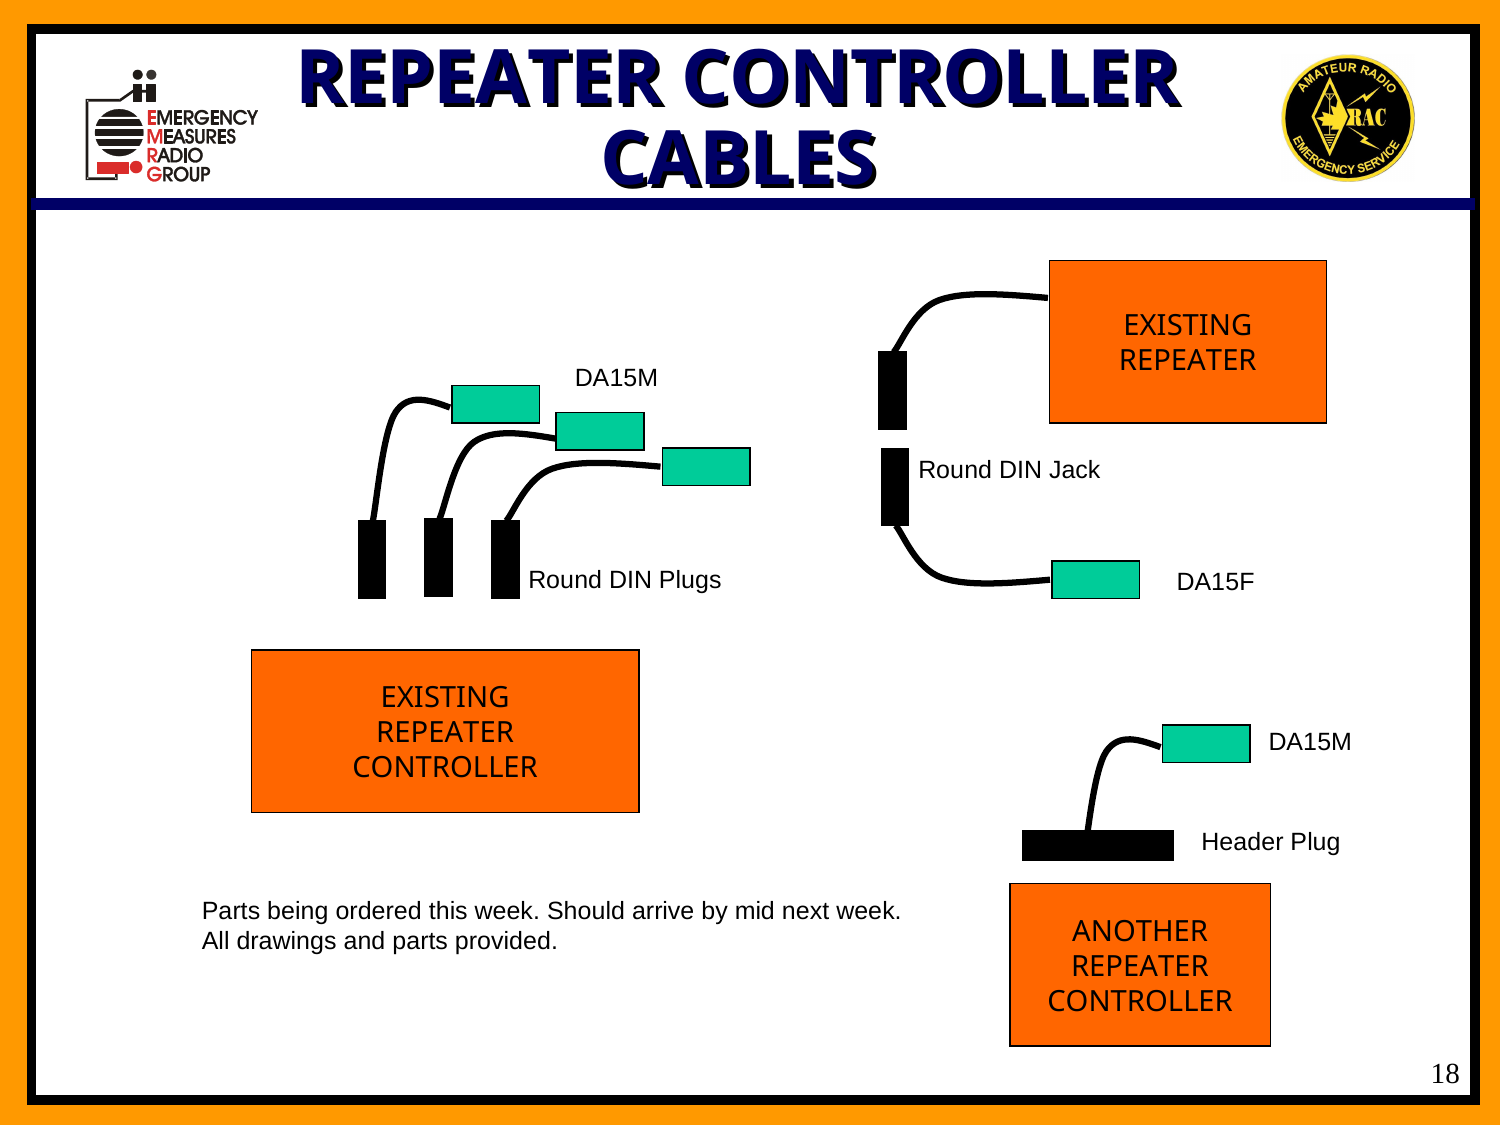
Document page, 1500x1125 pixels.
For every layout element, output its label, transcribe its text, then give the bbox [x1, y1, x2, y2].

text_box Round DIN Jack [903, 445, 1116, 492]
text_box [881, 448, 909, 526]
text_box [491, 520, 519, 598]
text_box [1022, 831, 1173, 861]
text_box EXISTING REPEATER CONTROLLER [251, 649, 639, 813]
text_box DA15M [1253, 717, 1367, 764]
text_box [425, 518, 453, 596]
text_box [662, 447, 751, 486]
picture [1281, 54, 1415, 182]
text_box [879, 352, 907, 430]
text_box DA15M [559, 353, 674, 399]
text_box EXISTING REPEATER [1049, 260, 1327, 423]
text_box Parts being ordered this week. Should arrive by mid next week. All drawings and parts provided. [187, 886, 919, 963]
text_box [1162, 724, 1251, 763]
text_box DA15F [1161, 557, 1270, 603]
text_box ANOTHER REPEATER CONTROLLER [1009, 883, 1271, 1046]
text_box [358, 520, 386, 598]
text_box Round DIN Plugs [513, 555, 738, 601]
text_box Header Plug [1186, 817, 1356, 864]
text_box REPEATER CONTROLLER CABLES [251, 30, 1225, 209]
